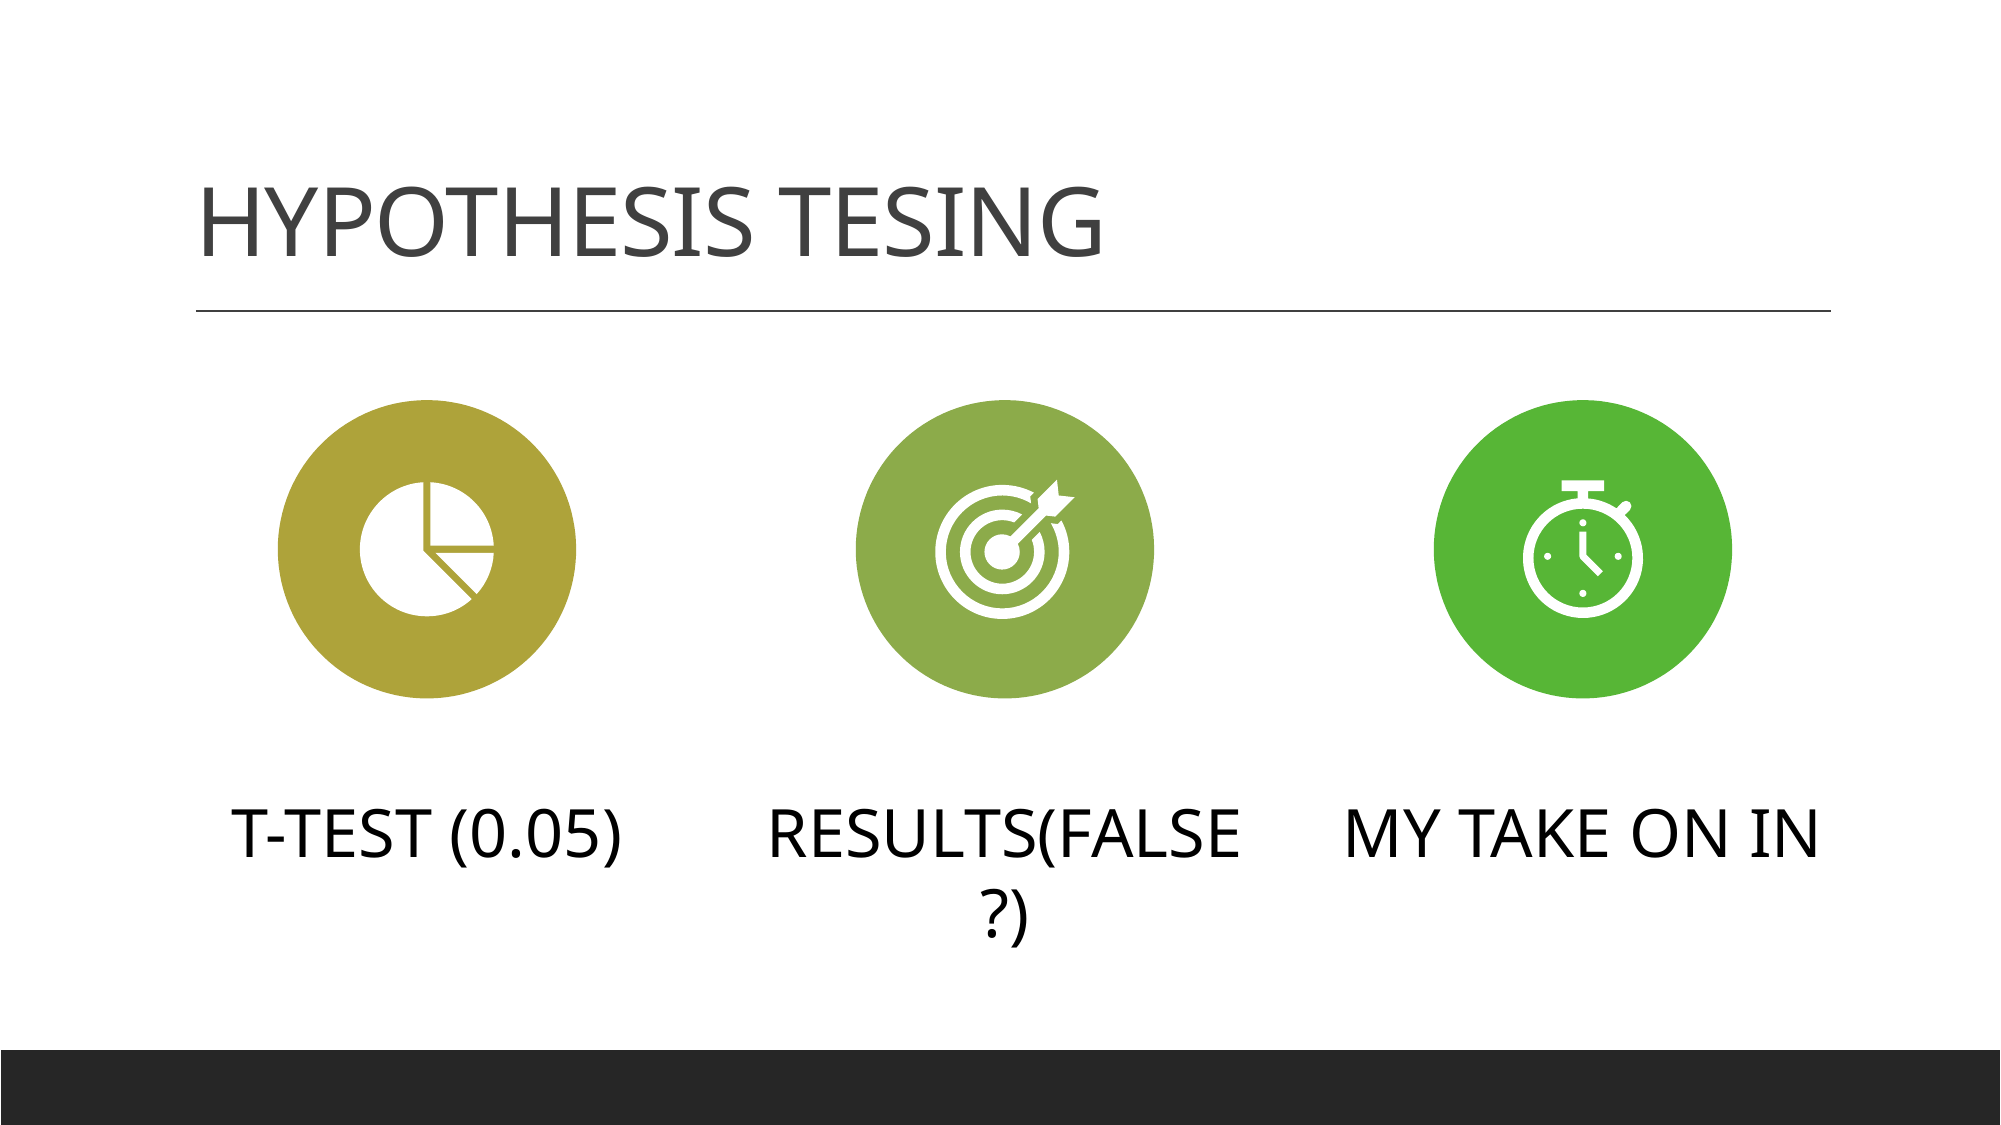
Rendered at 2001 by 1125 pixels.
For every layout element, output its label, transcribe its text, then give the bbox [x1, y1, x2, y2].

text_box [277, 400, 577, 699]
title HYPOTHESIS TESING [180, 47, 1831, 286]
text_box RESULTS(FALSE?) [756, 791, 1253, 910]
text_box MY TAKE ON IN [1338, 791, 1828, 910]
text_box T-TEST (0.05) [182, 791, 672, 910]
text_box [855, 400, 1155, 699]
text_box [1433, 400, 1733, 699]
